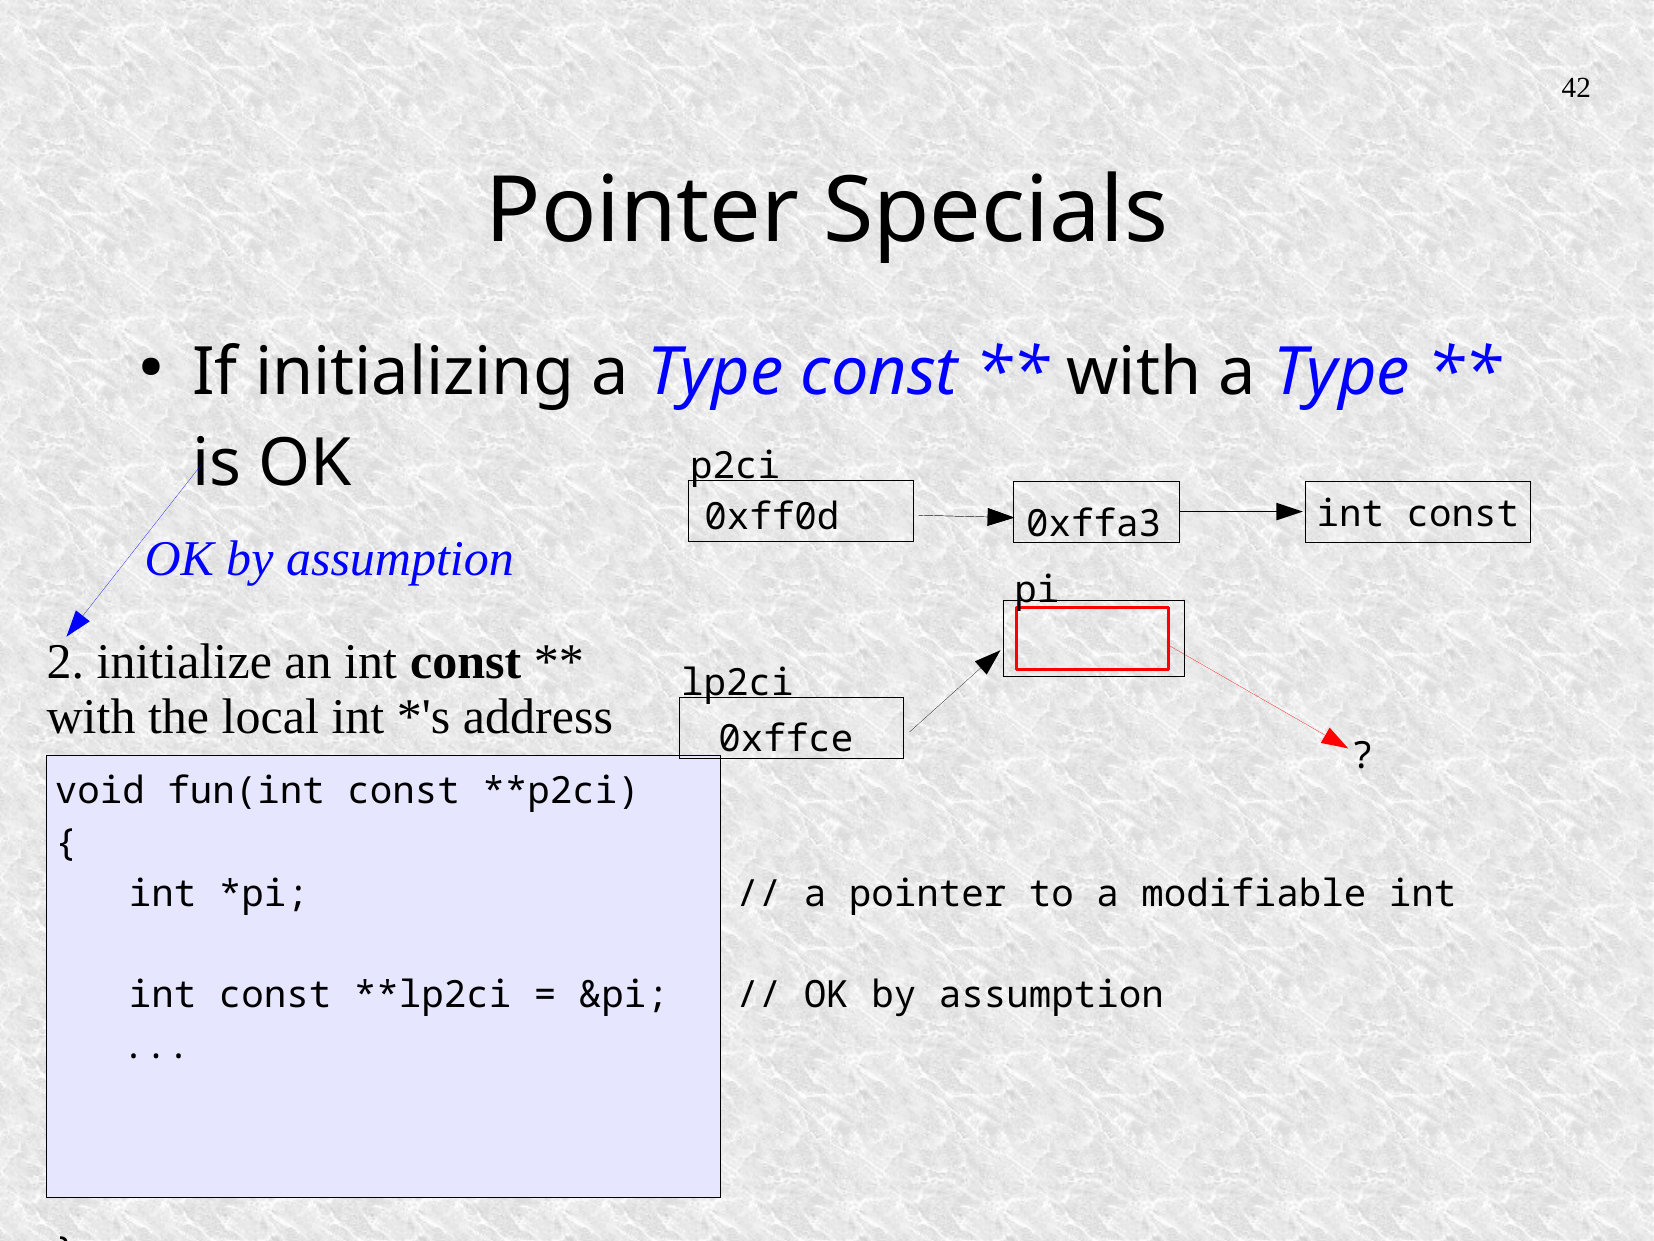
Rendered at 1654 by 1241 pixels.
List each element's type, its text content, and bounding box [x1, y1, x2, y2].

list If initializing a Type const ** with a Type ** is OK [121, 323, 1534, 943]
text_box 2. initialize an int const ** with the local int *'s address [46, 633, 121, 752]
title Pointer Specials [121, 102, 1534, 311]
text_box [46, 755, 121, 1198]
text_box OK by assumption [144, 531, 515, 587]
picture [0, 0, 1654, 1241]
text_box void fun(int const **p2ci) { int *pi; // a pointer to a modifiable int int const **lp2ci = &pi; // OK by assumption ... } [55, 763, 1480, 1212]
